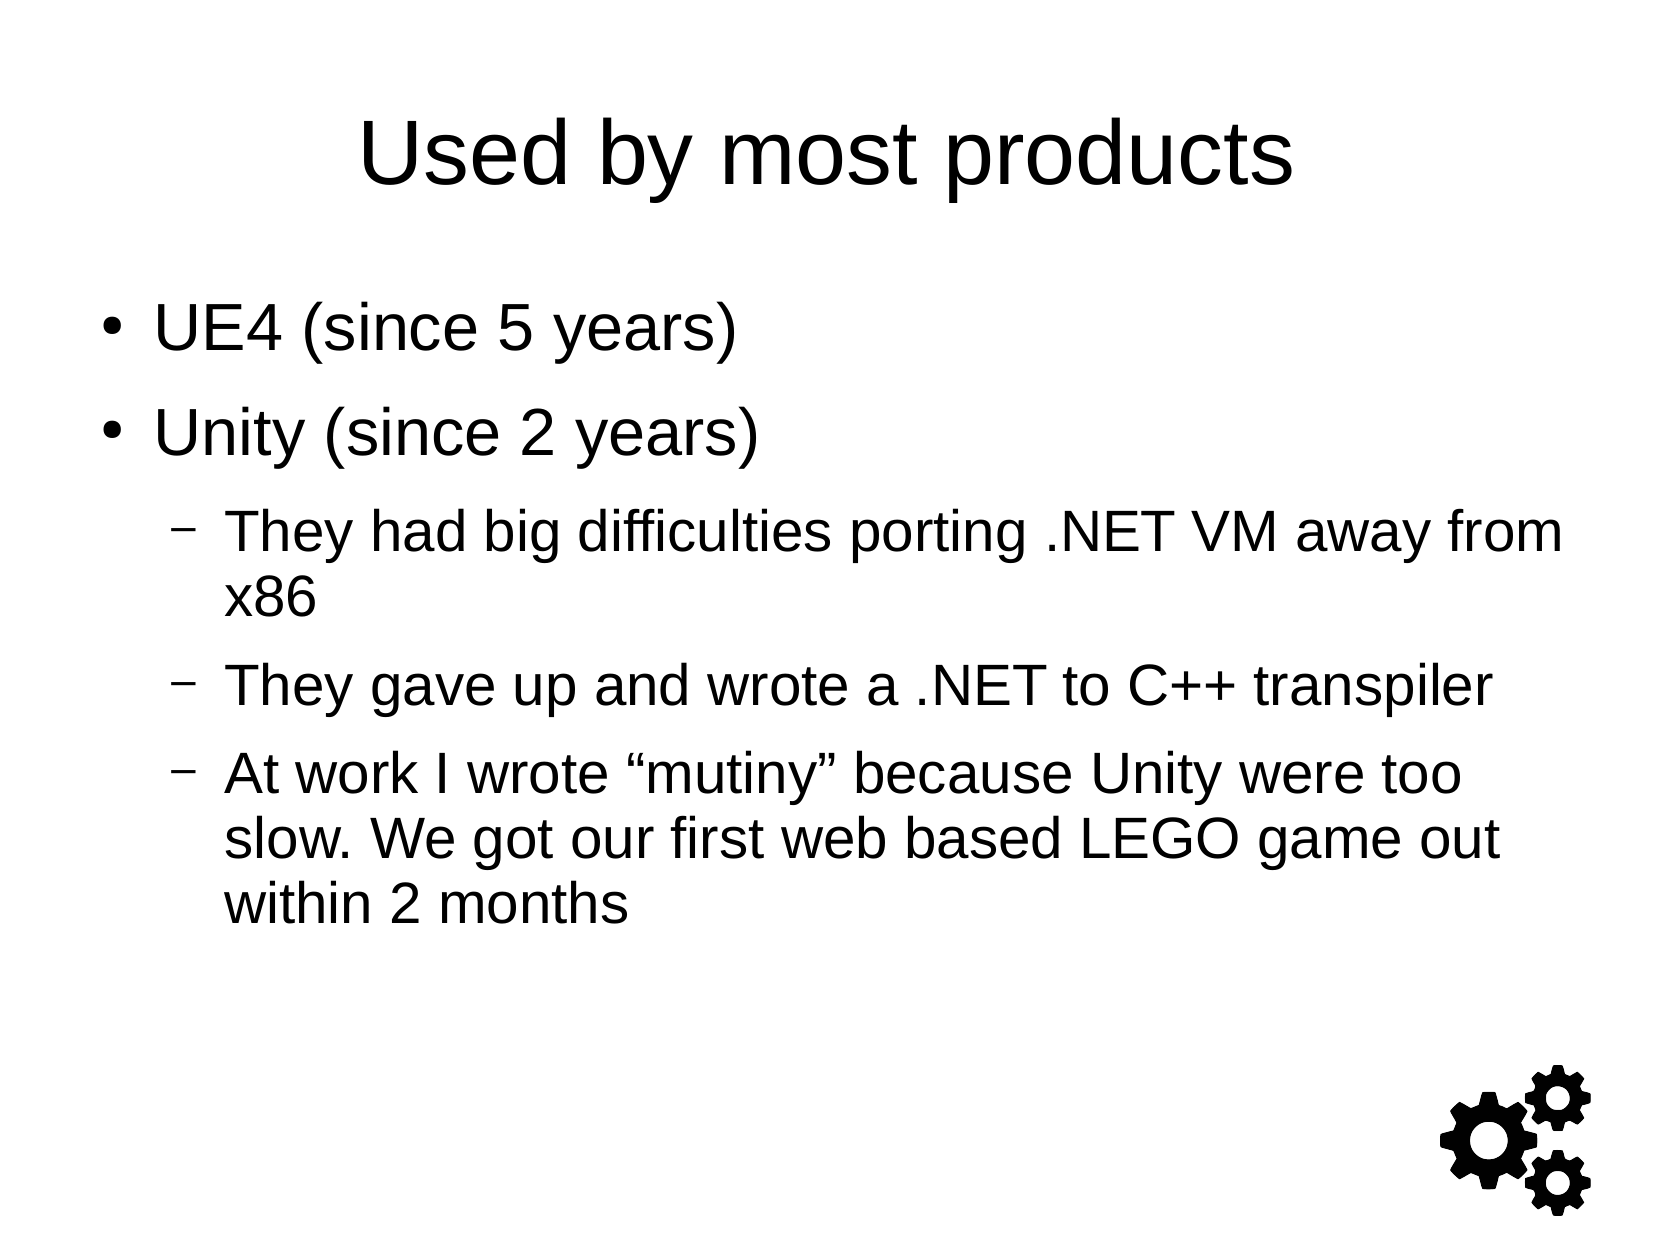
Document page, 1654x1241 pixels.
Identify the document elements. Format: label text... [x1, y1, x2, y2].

title Used by most products [82, 49, 1571, 257]
picture [1440, 1065, 1591, 1216]
list UE4 (since 5 years) Unity (since 2 years) They had big difficulties porting .NET VM away from x86 They gave up and wrote a .NET to C++ transpiler At work I wrote “mutiny” because Unity were too slow. We got our first web based LEGO game out within 2 months [82, 290, 1571, 1010]
